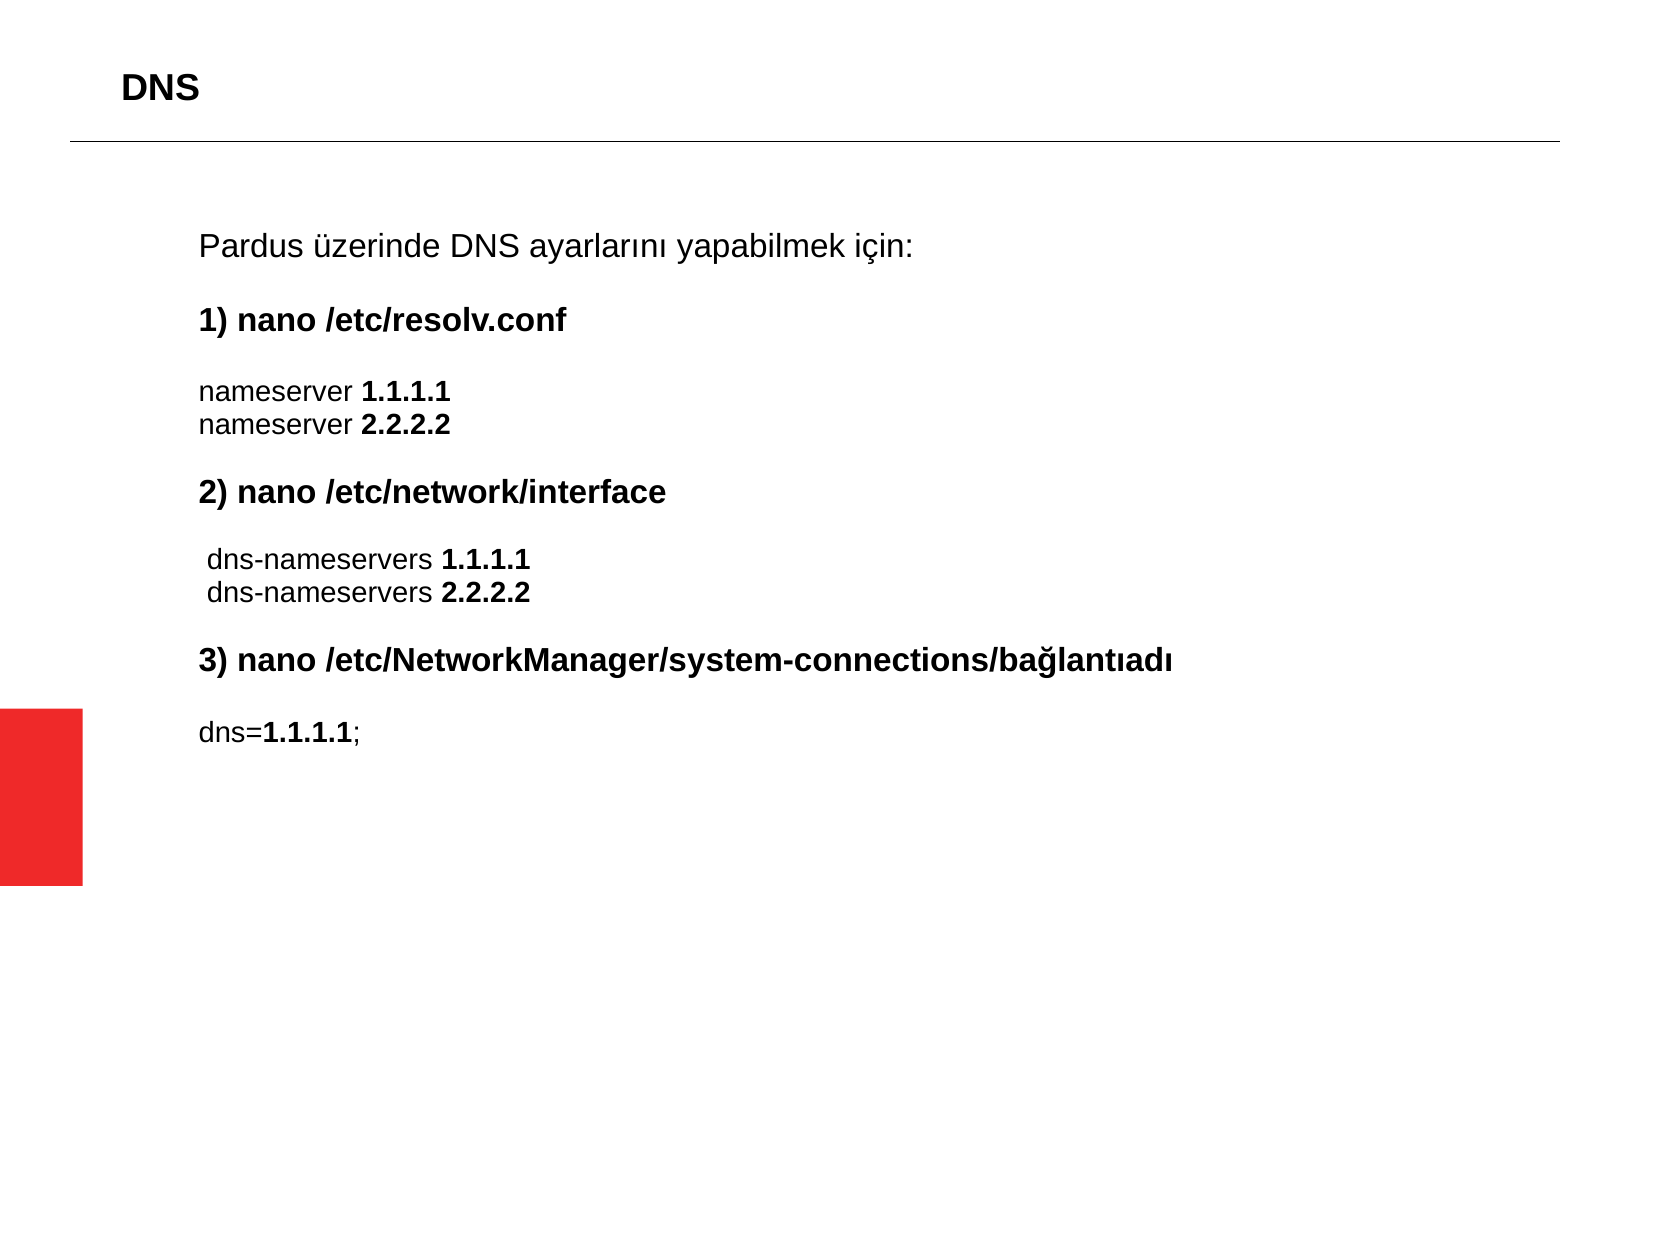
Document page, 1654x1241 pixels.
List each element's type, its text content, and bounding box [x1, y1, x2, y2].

text_box DNS [106, 59, 1536, 116]
text_box Pardus üzerinde DNS ayarlarını yapabilmek için: 1) nano /etc/resolv.conf nameserver 1.1.1.1 nameserver 2.2.2.2 2) nano /etc/network/interface dns-nameservers 1.1.1.1 dns-nameservers 2.2.2.2 3) nano /etc/NetworkManager/system-connections/bağlantıadı dns=1.1.1.1; [183, 219, 1264, 756]
